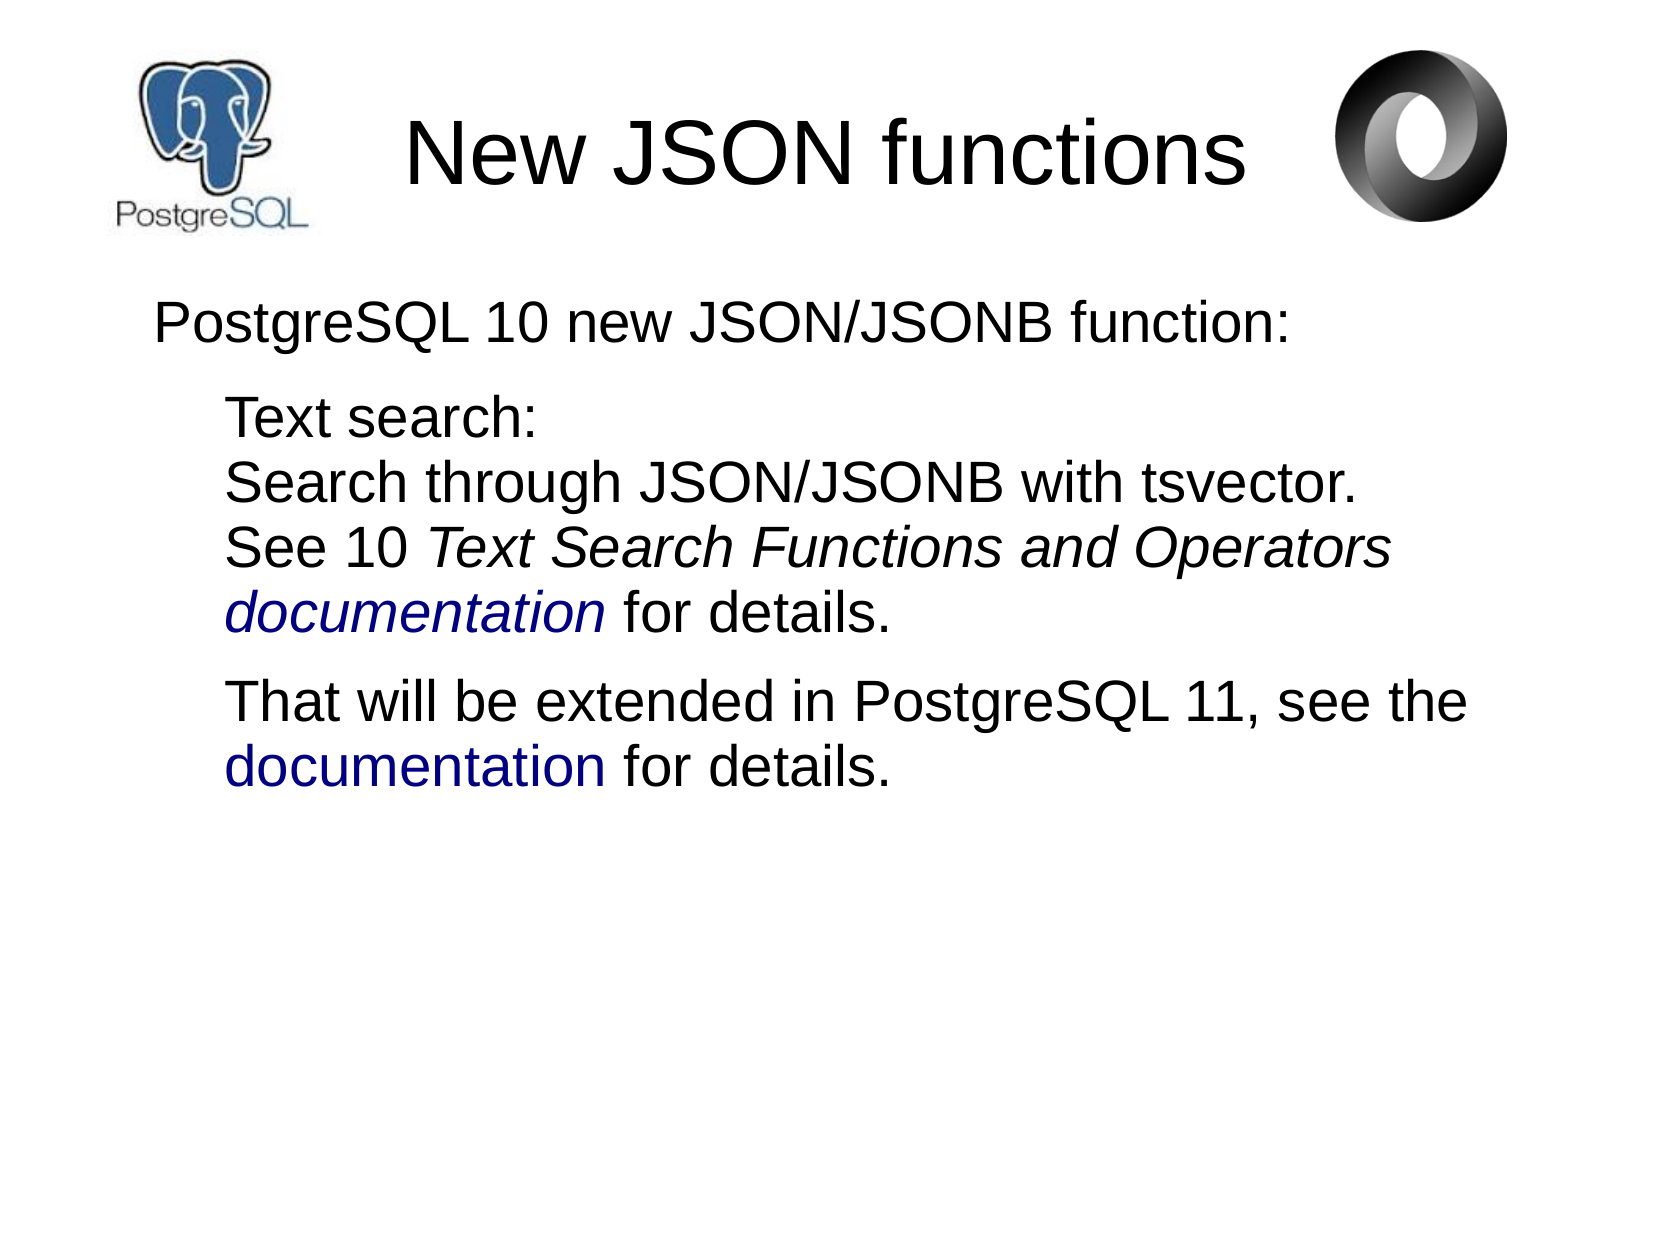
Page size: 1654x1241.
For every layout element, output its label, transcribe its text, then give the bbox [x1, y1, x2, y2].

picture [1335, 50, 1507, 222]
list PostgreSQL 10 new JSON/JSONB function: Text search: Search through JSON/JSONB with tsvector. See 10 Text Search Functions and Operatorsdocumentation for details. That will be extended in PostgreSQL 11, see the documentation for details. [82, 290, 1538, 1010]
picture [58, 50, 356, 237]
title New JSON functions [82, 49, 1571, 257]
